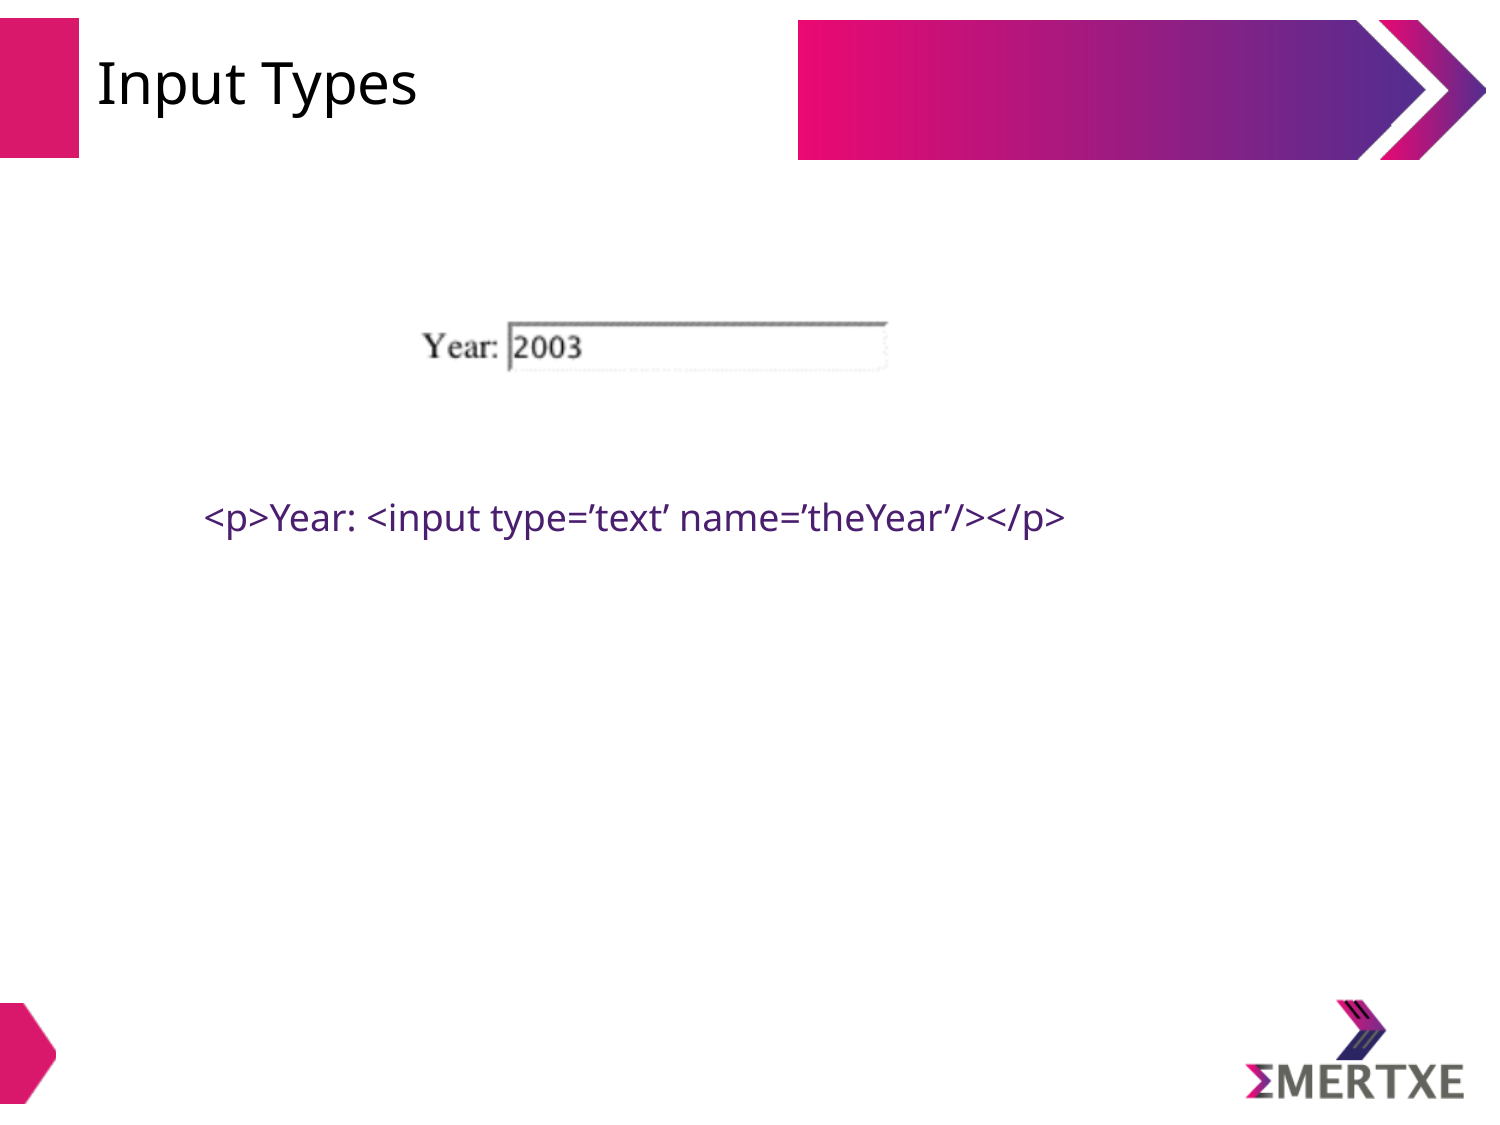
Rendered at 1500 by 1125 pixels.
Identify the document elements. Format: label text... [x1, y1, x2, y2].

picture [385, 306, 922, 390]
text_box <p>Year: <input type=’text’ name=’theYear’/></p> [188, 432, 1252, 536]
text_box Input Types [82, 35, 733, 119]
picture [1245, 996, 1465, 1099]
picture [798, 20, 1486, 160]
